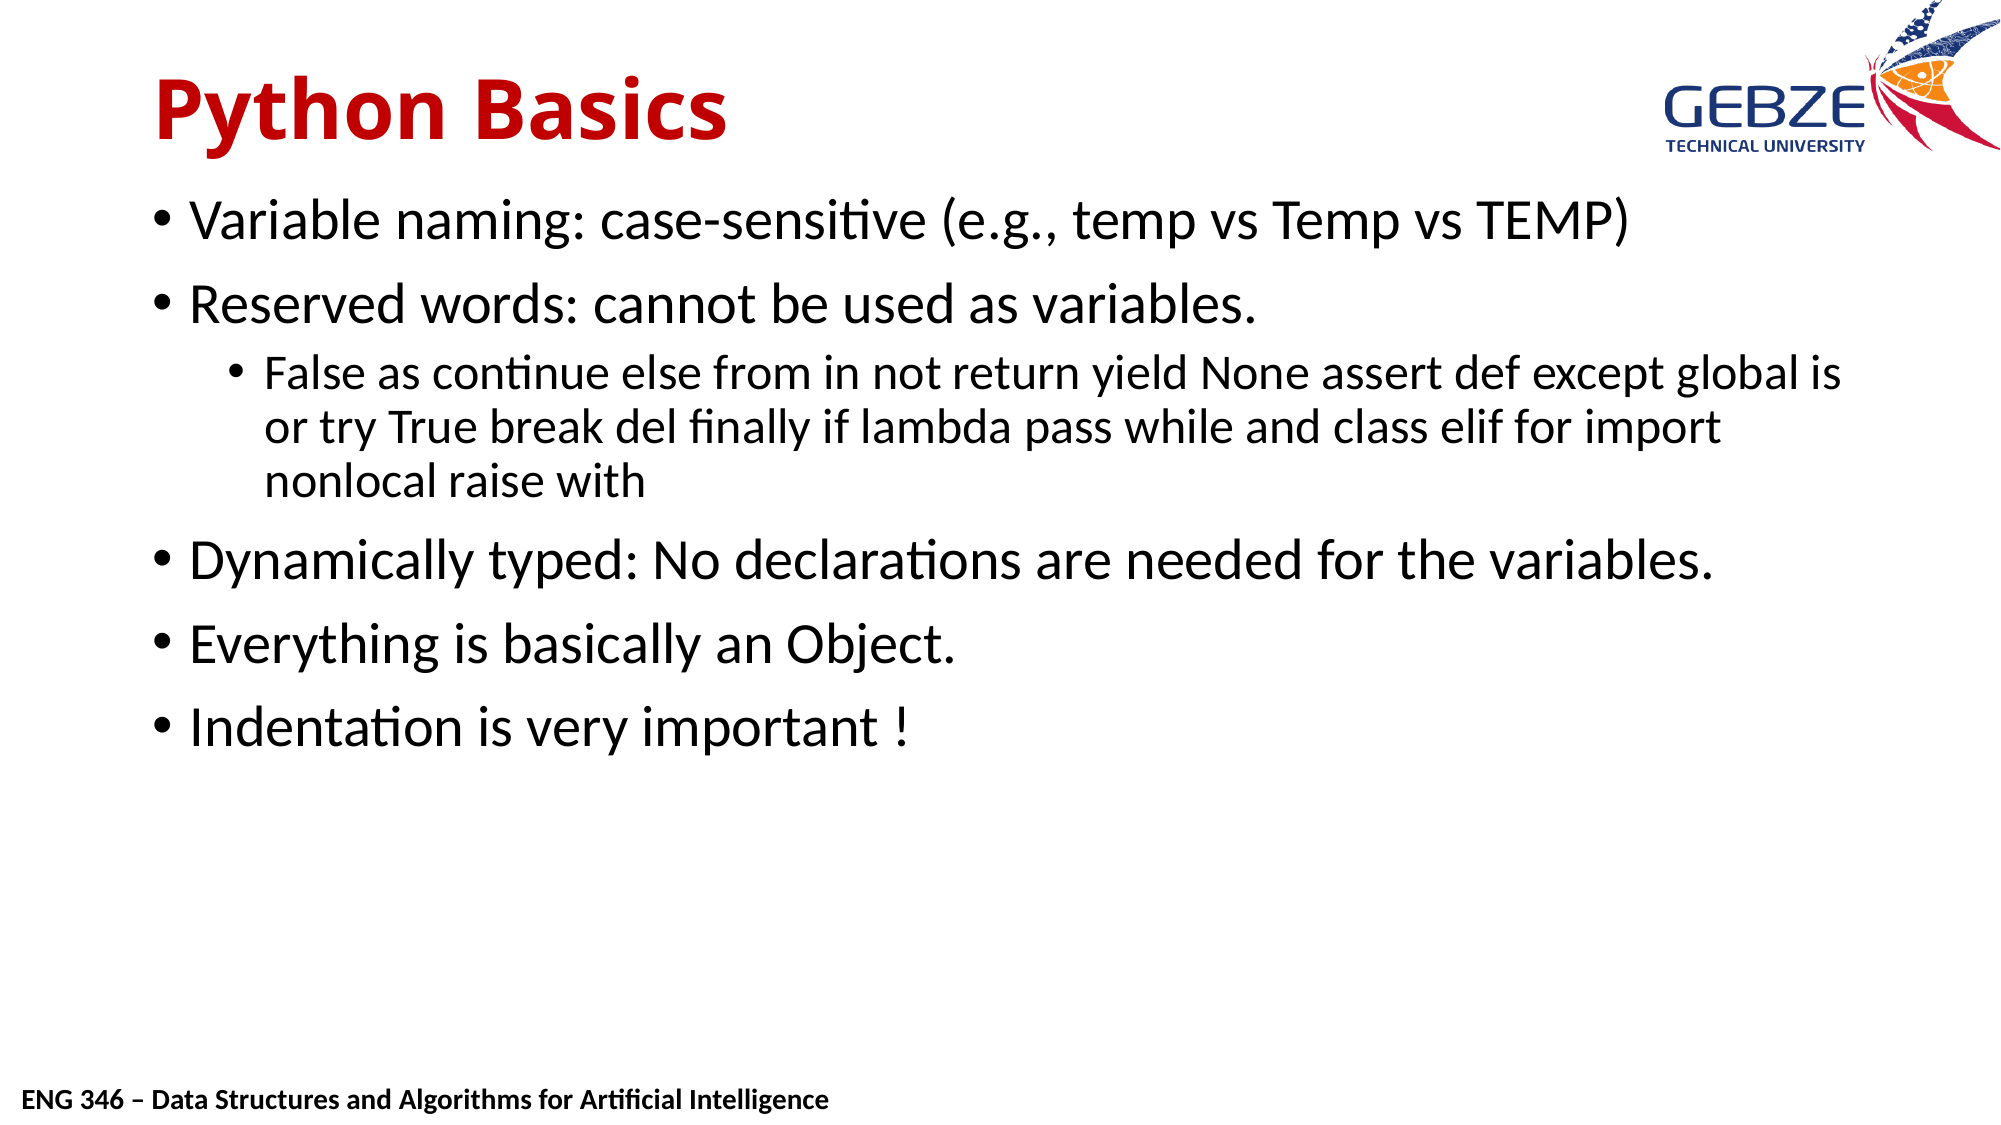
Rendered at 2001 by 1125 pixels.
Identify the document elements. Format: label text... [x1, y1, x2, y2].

list Variable naming: case-sensitive (e.g., temp vs Temp vs TEMP) Reserved words: cannot be used as variables. False as continue else from in not return yield None assert def except global is or try True break del finally if lambda pass while and class elif for import nonlocal raise with Dynamically typed: No declarations are needed for the variables. Everything is basically an Object. Indentation is very important ! [137, 181, 1862, 1013]
title Python Basics [137, 59, 1862, 165]
picture [1665, 0, 2001, 152]
